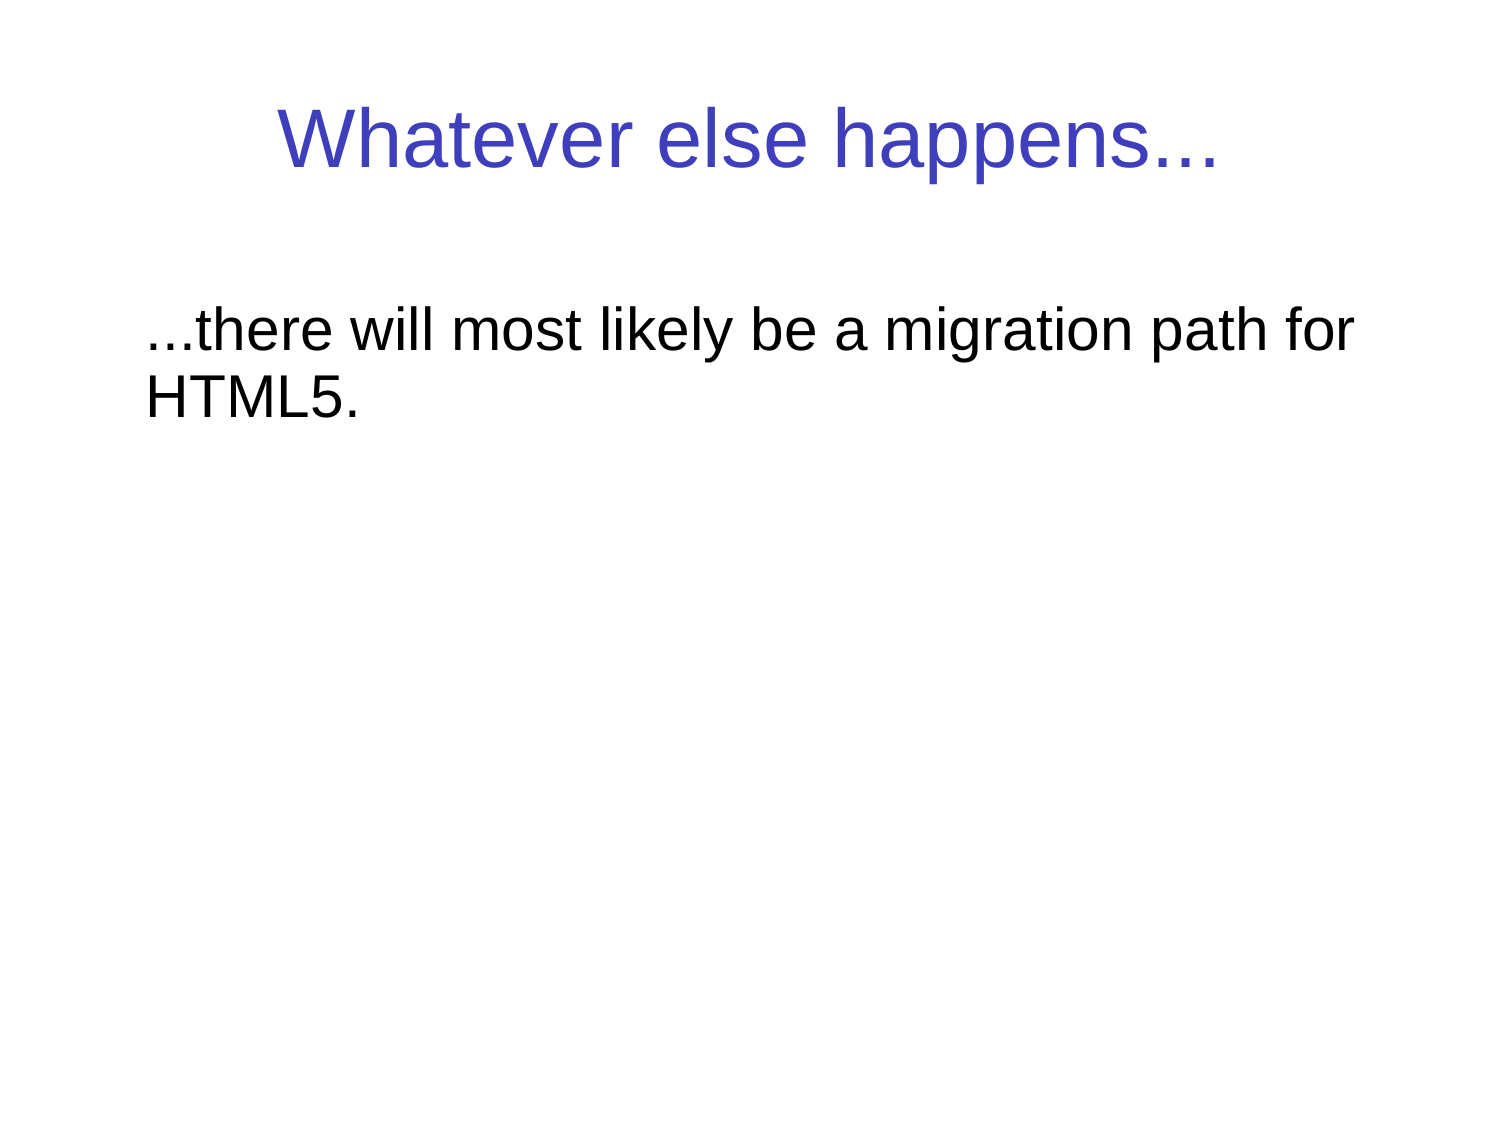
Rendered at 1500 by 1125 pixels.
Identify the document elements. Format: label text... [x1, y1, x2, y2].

list ...there will most likely be a migration path for HTML5. [75, 295, 1425, 1063]
title Whatever else happens... [75, 44, 1425, 233]
